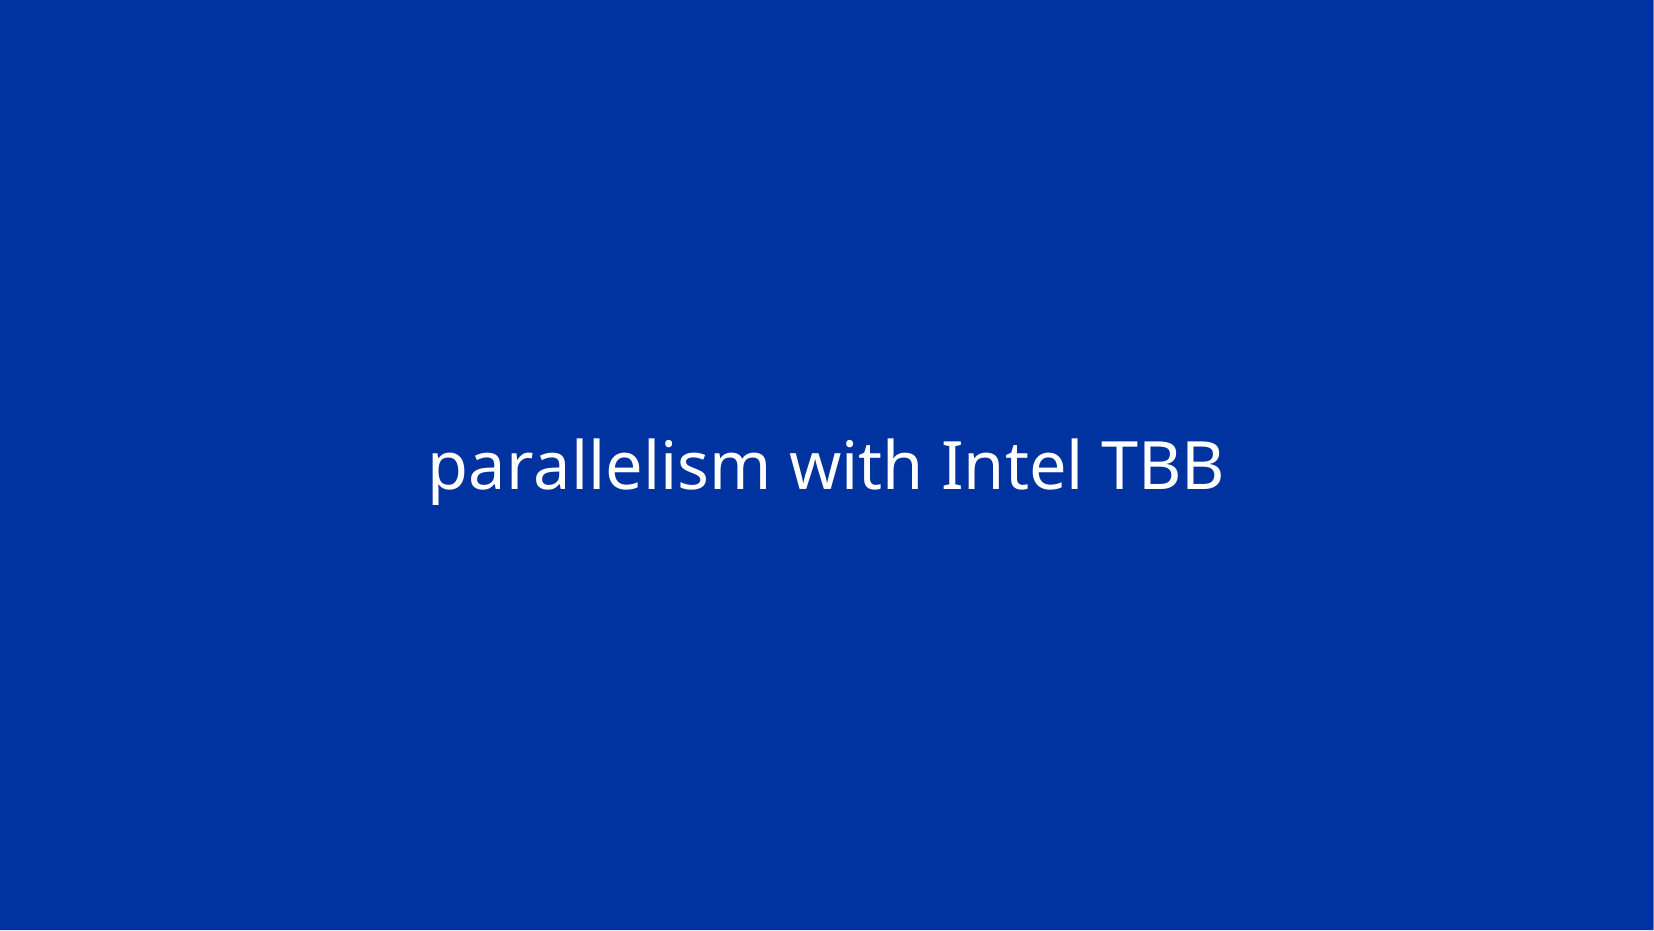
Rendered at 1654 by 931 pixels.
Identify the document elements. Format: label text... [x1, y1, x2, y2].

title parallelism with Intel TBB [0, 0, 1654, 931]
